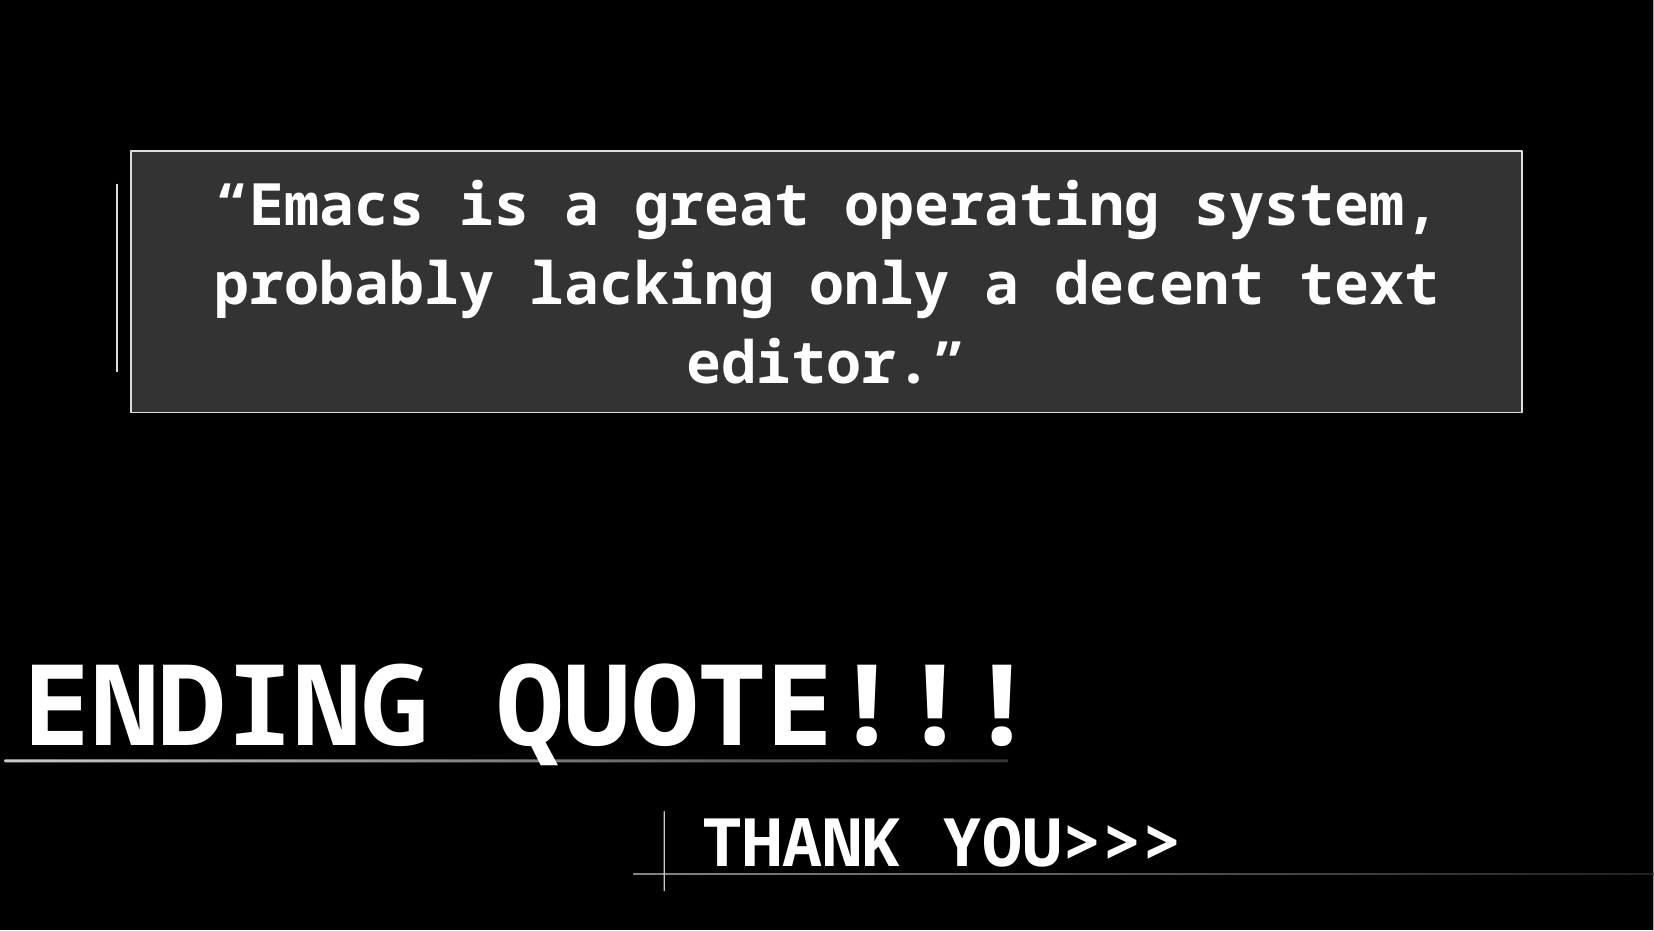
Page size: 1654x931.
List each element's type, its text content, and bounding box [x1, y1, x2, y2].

text_box “Emacs is a great operating system, probably lacking only a decent text editor.” [131, 151, 1522, 413]
text_box THANK YOU>>> [675, 787, 1651, 891]
title ENDING QUOTE!!! [23, 631, 1501, 773]
